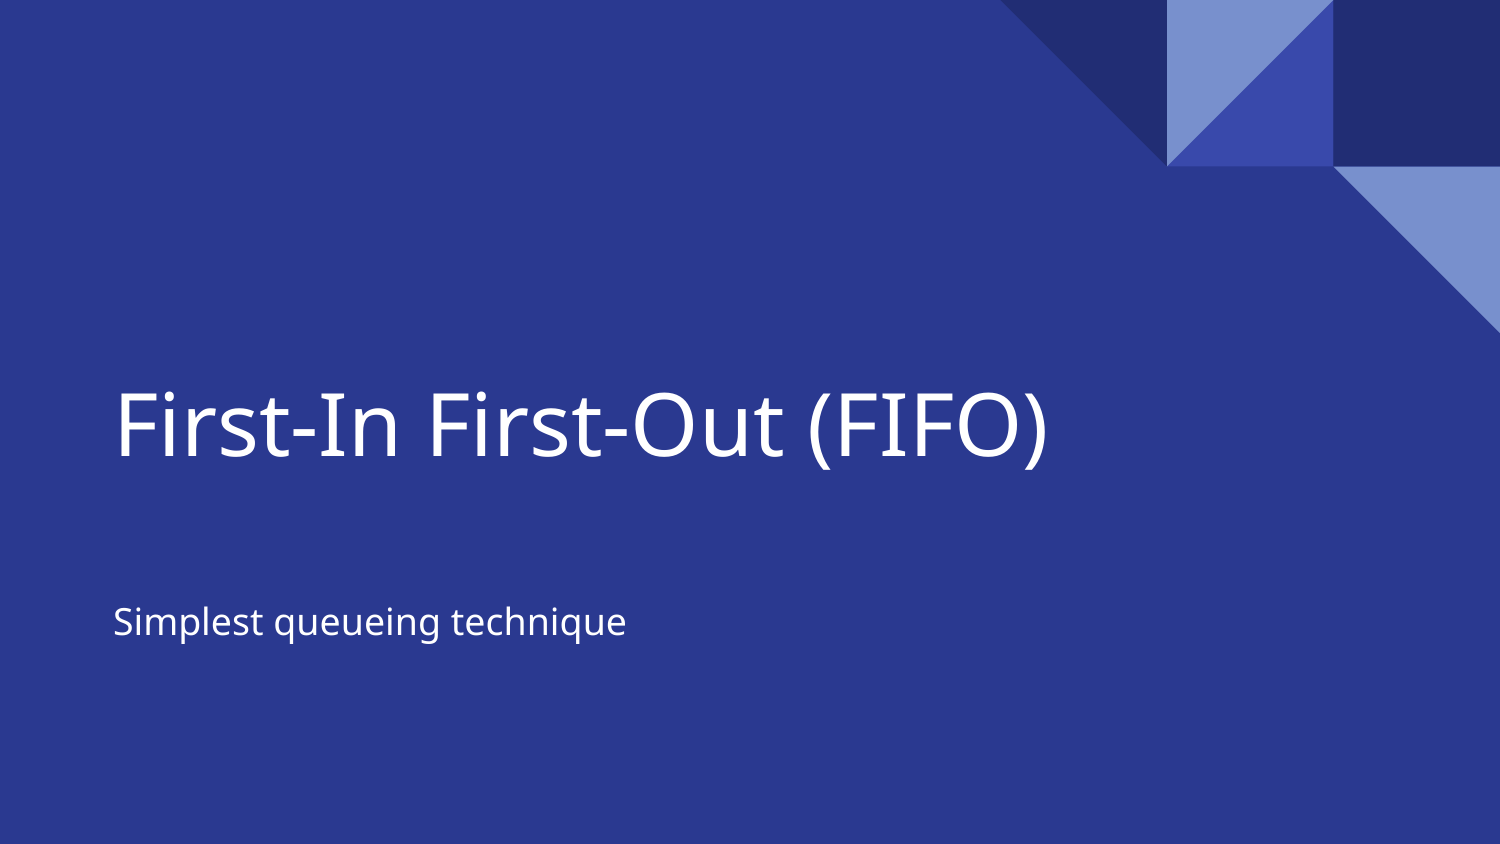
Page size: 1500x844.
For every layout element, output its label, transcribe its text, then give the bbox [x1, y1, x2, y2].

subtitle Simplest queueing technique [98, 583, 1447, 655]
title First-In First-Out (FIFO) [98, 353, 1447, 491]
